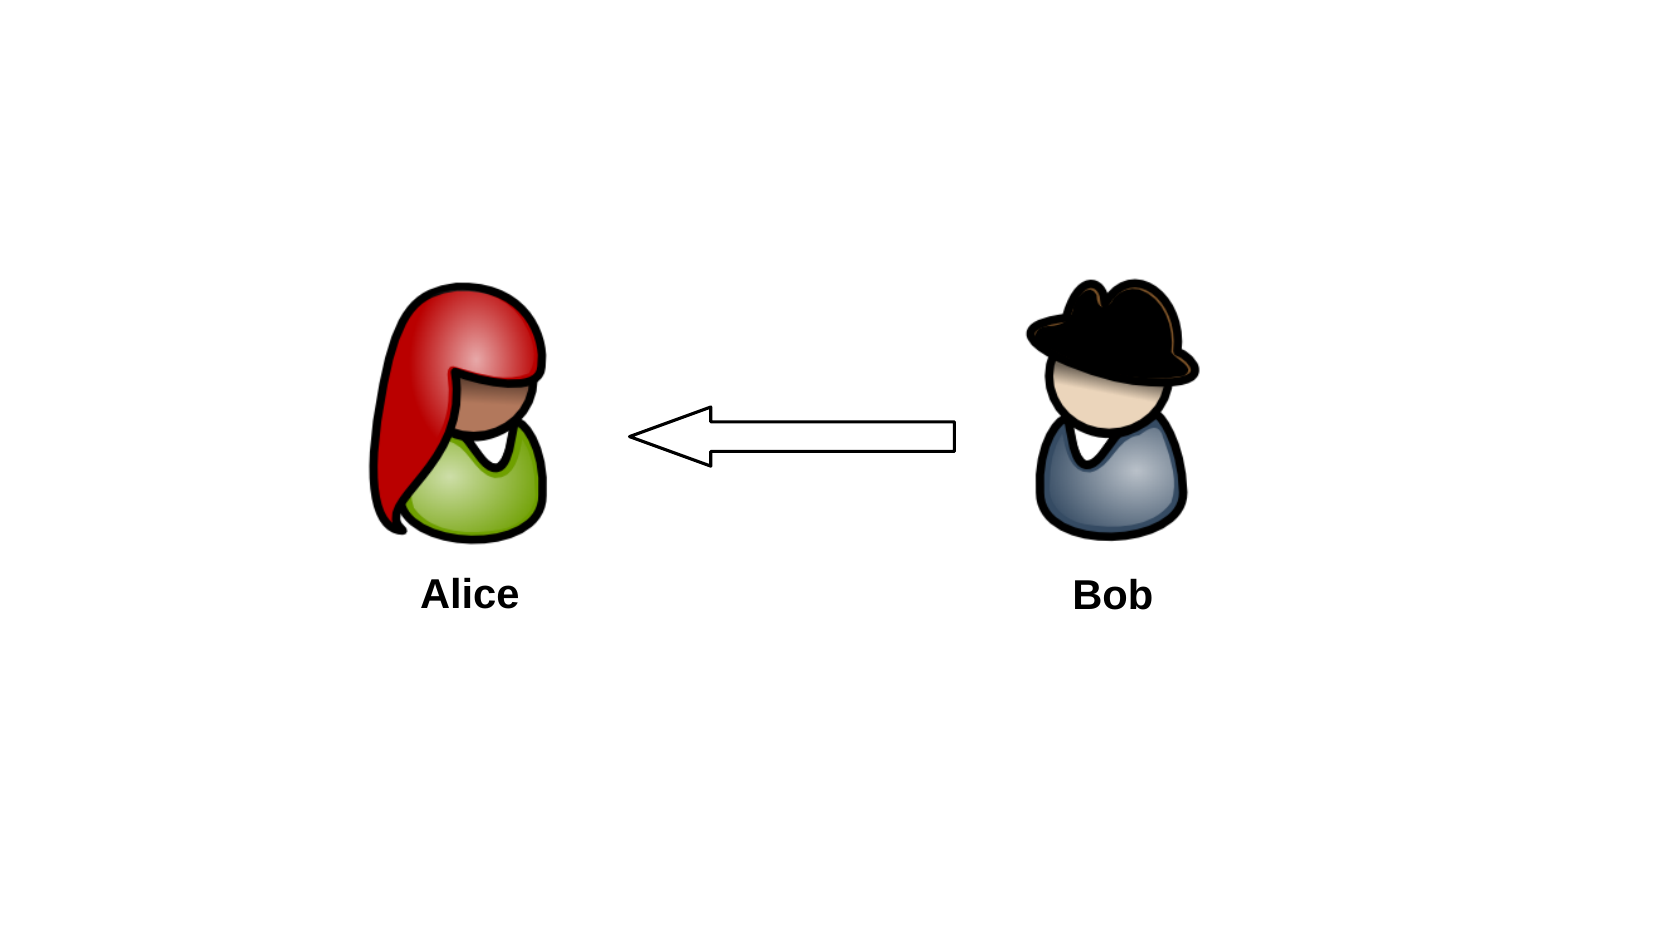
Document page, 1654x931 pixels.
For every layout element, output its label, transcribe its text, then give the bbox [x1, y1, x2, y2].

text_box [629, 407, 955, 467]
picture [355, 274, 591, 562]
text_box Bob [1057, 564, 1169, 626]
picture [1003, 266, 1216, 556]
text_box Alice [405, 563, 535, 625]
